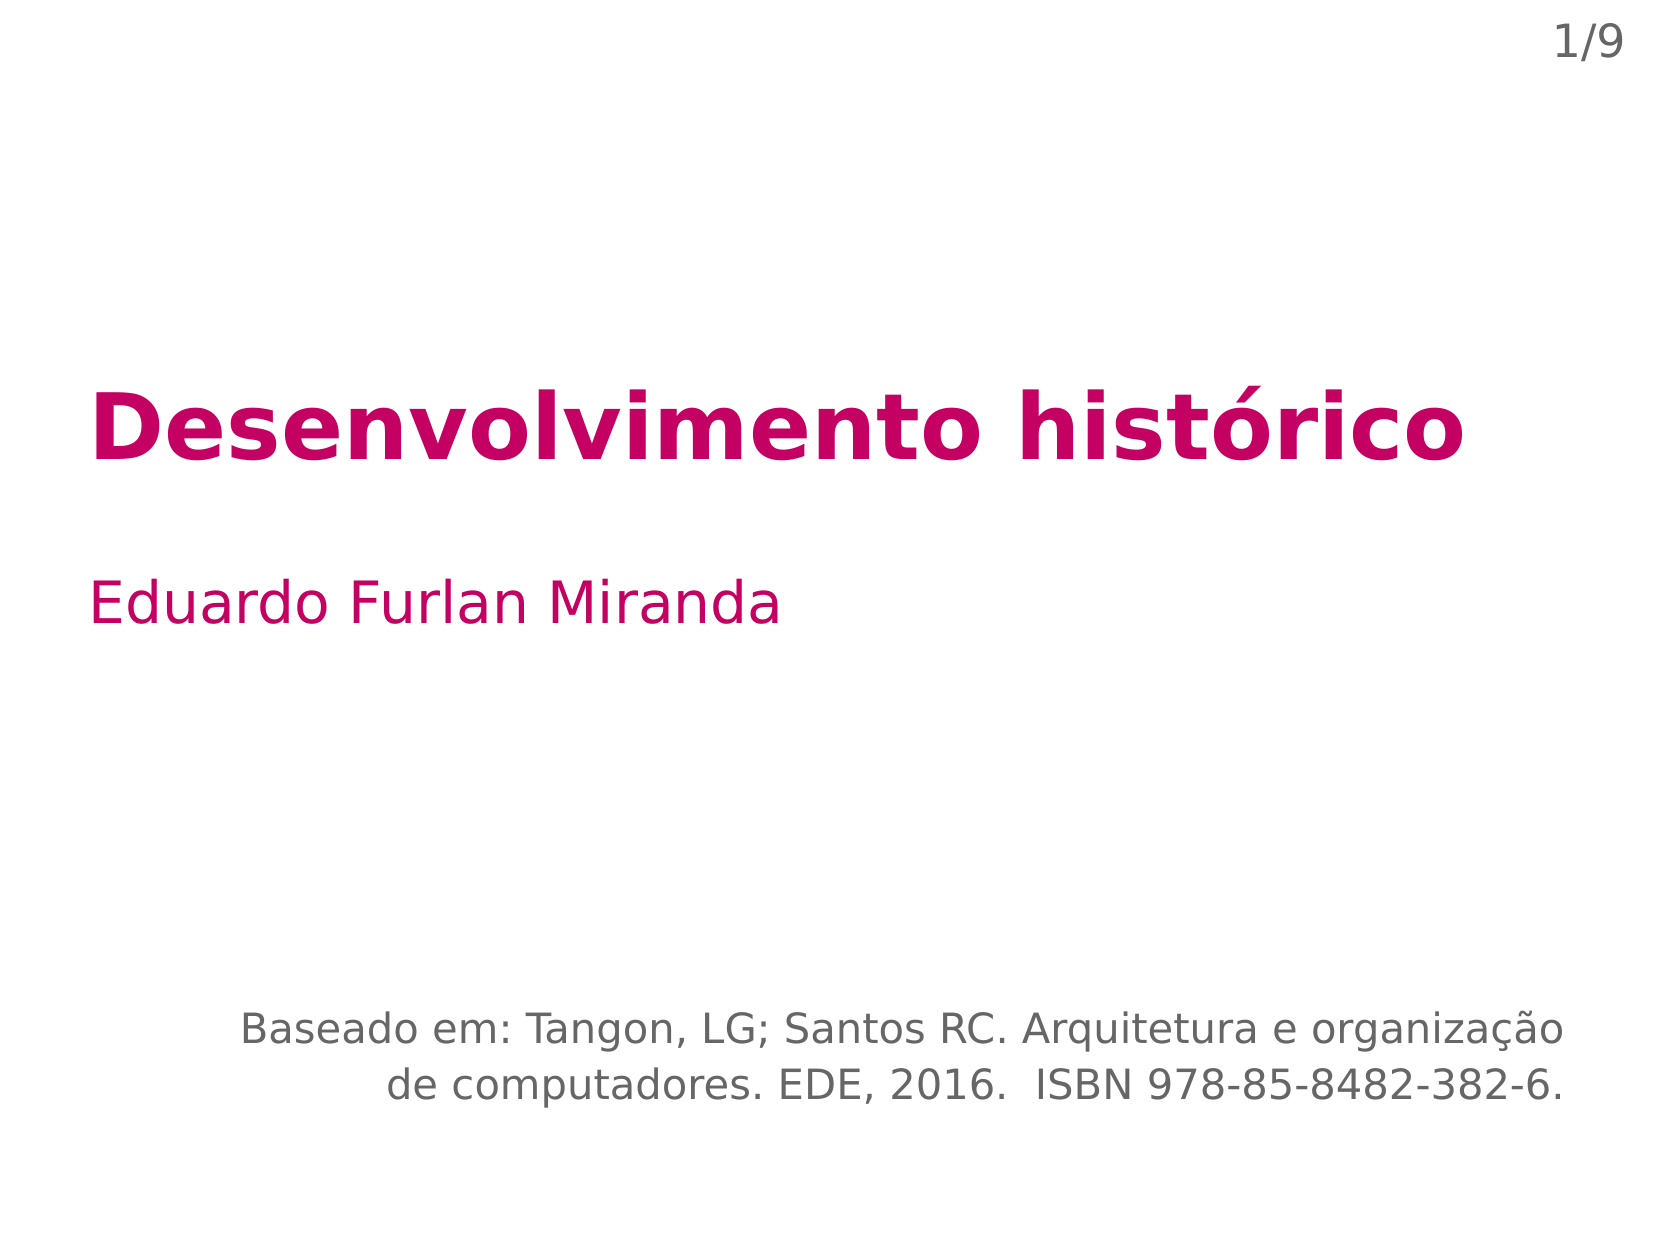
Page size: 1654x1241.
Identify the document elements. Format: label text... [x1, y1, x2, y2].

title Desenvolvimento histórico Eduardo Furlan Miranda [88, 29, 1565, 1034]
list Baseado em: Tangon, LG; Santos RC. Arquitetura e organização de computadores. EDE, 2016. ISBN 978-85-8482-382-6. [206, 998, 1565, 1211]
